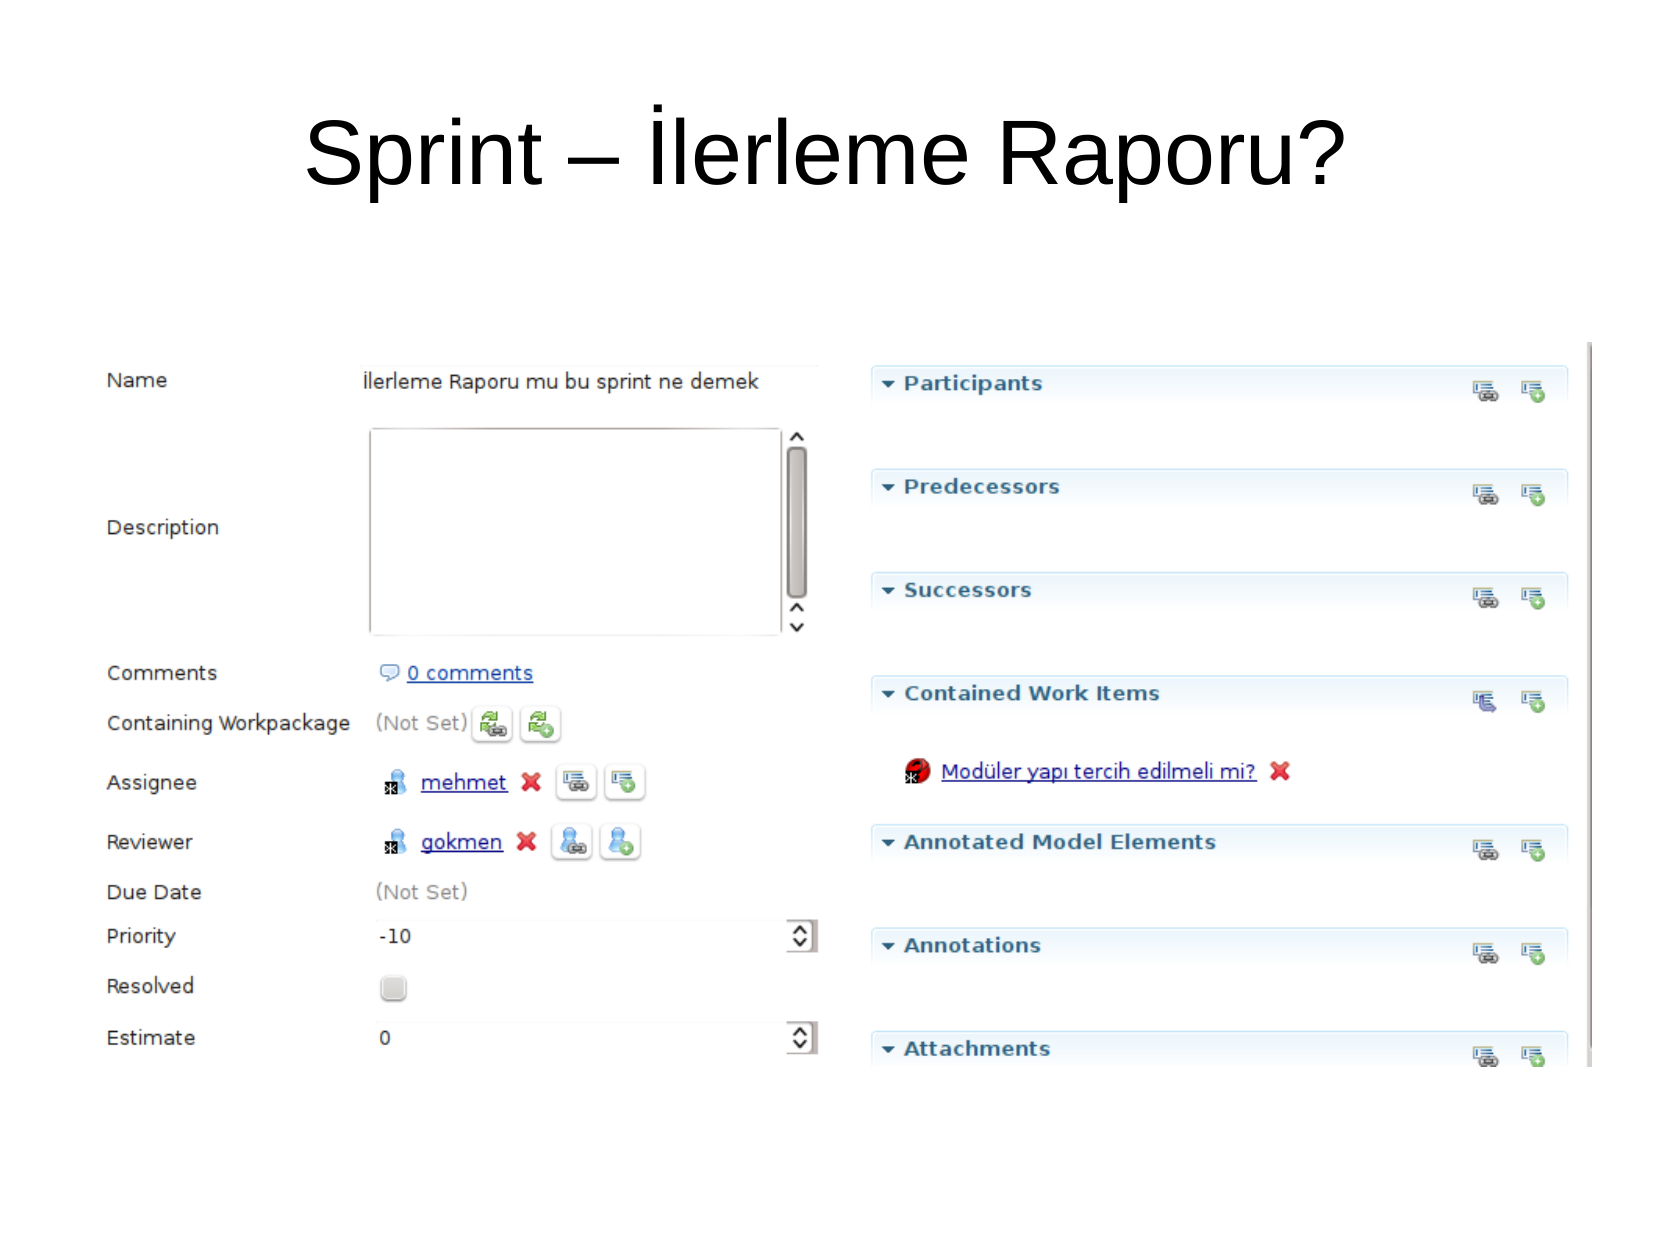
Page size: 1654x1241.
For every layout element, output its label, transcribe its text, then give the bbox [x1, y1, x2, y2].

title Sprint – İlerleme Raporu? [82, 49, 1571, 257]
picture [82, 342, 1592, 1067]
